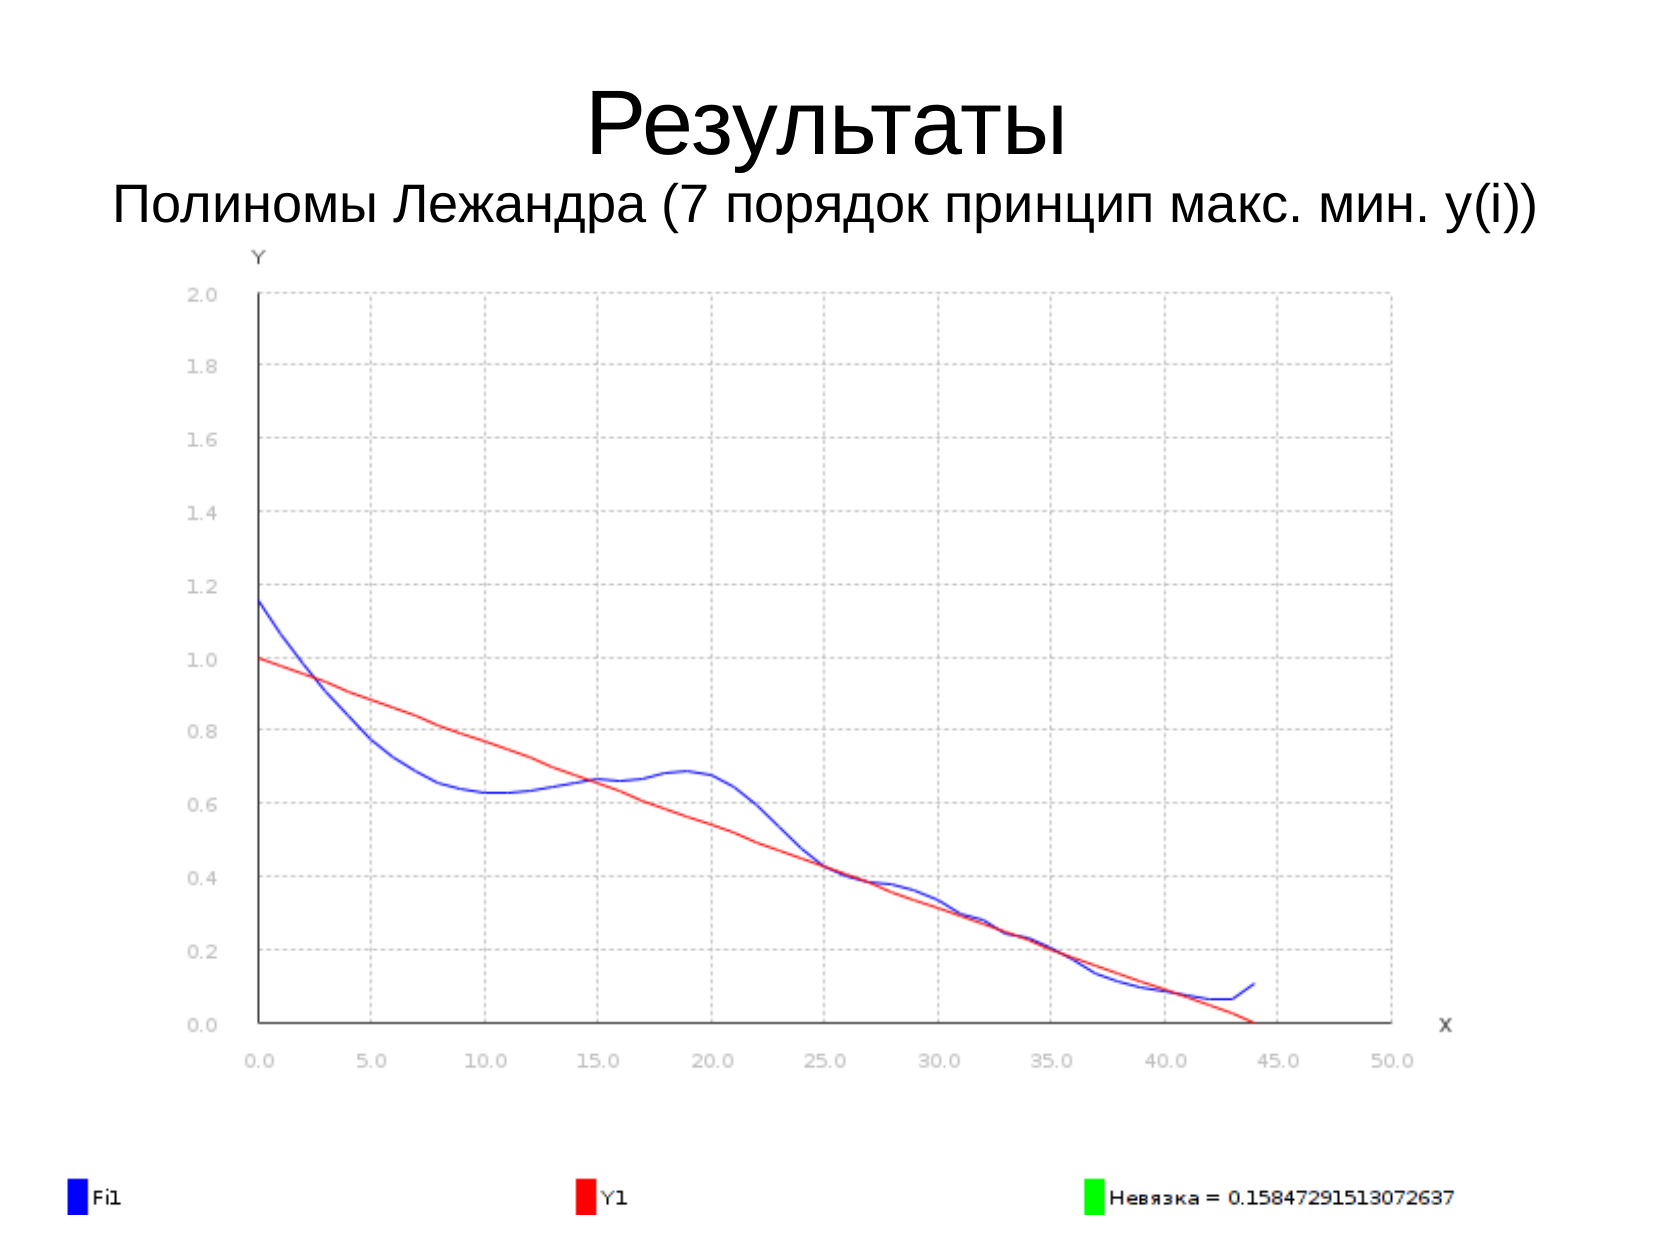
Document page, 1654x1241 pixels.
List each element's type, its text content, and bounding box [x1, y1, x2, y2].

picture [15, 74, 1636, 1216]
title Результаты Полиномы Лежандра (7 порядок принцип макс. мин. y(i)) [82, 49, 1571, 257]
